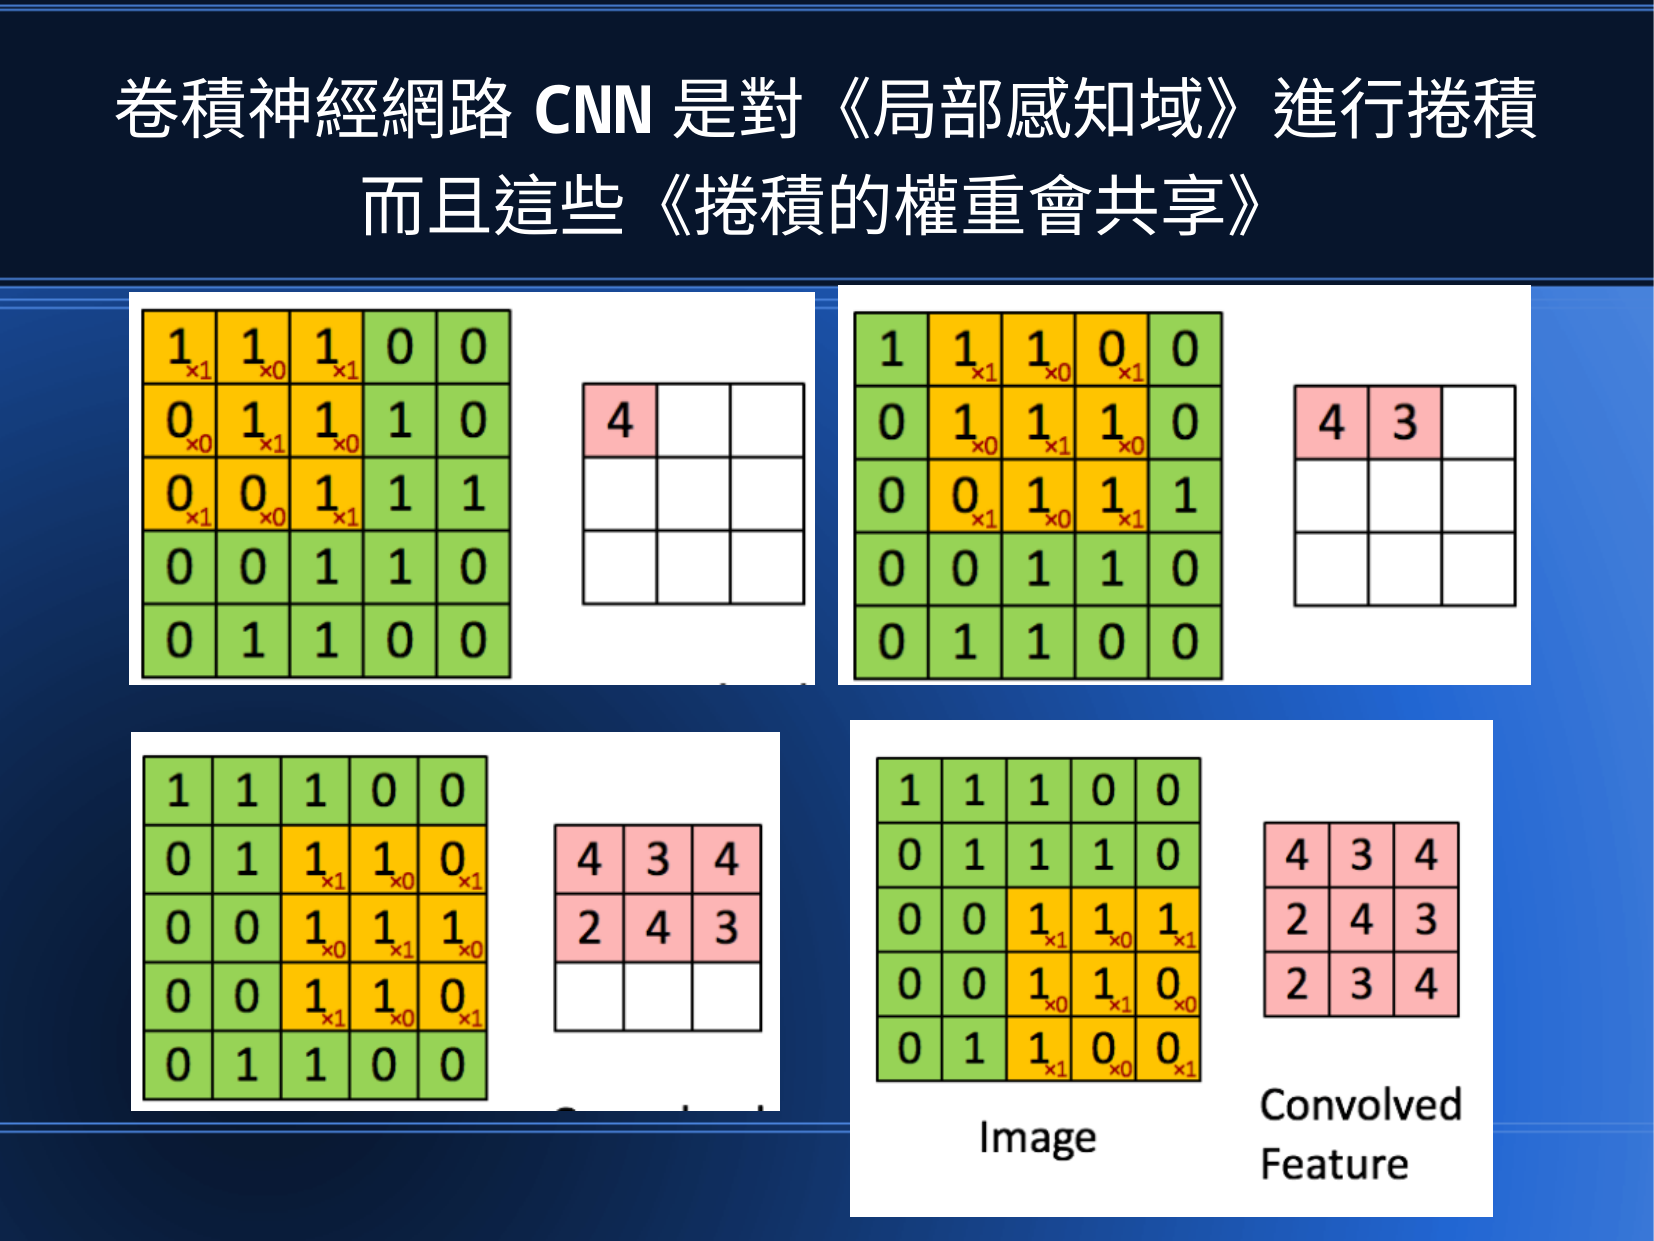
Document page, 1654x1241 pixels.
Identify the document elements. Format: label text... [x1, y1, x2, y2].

picture [0, 0, 1654, 1241]
title 卷積神經網路CNN是對《局部感知域》進行捲積 而且這些《捲積的權重會共享》 [82, 49, 1571, 257]
